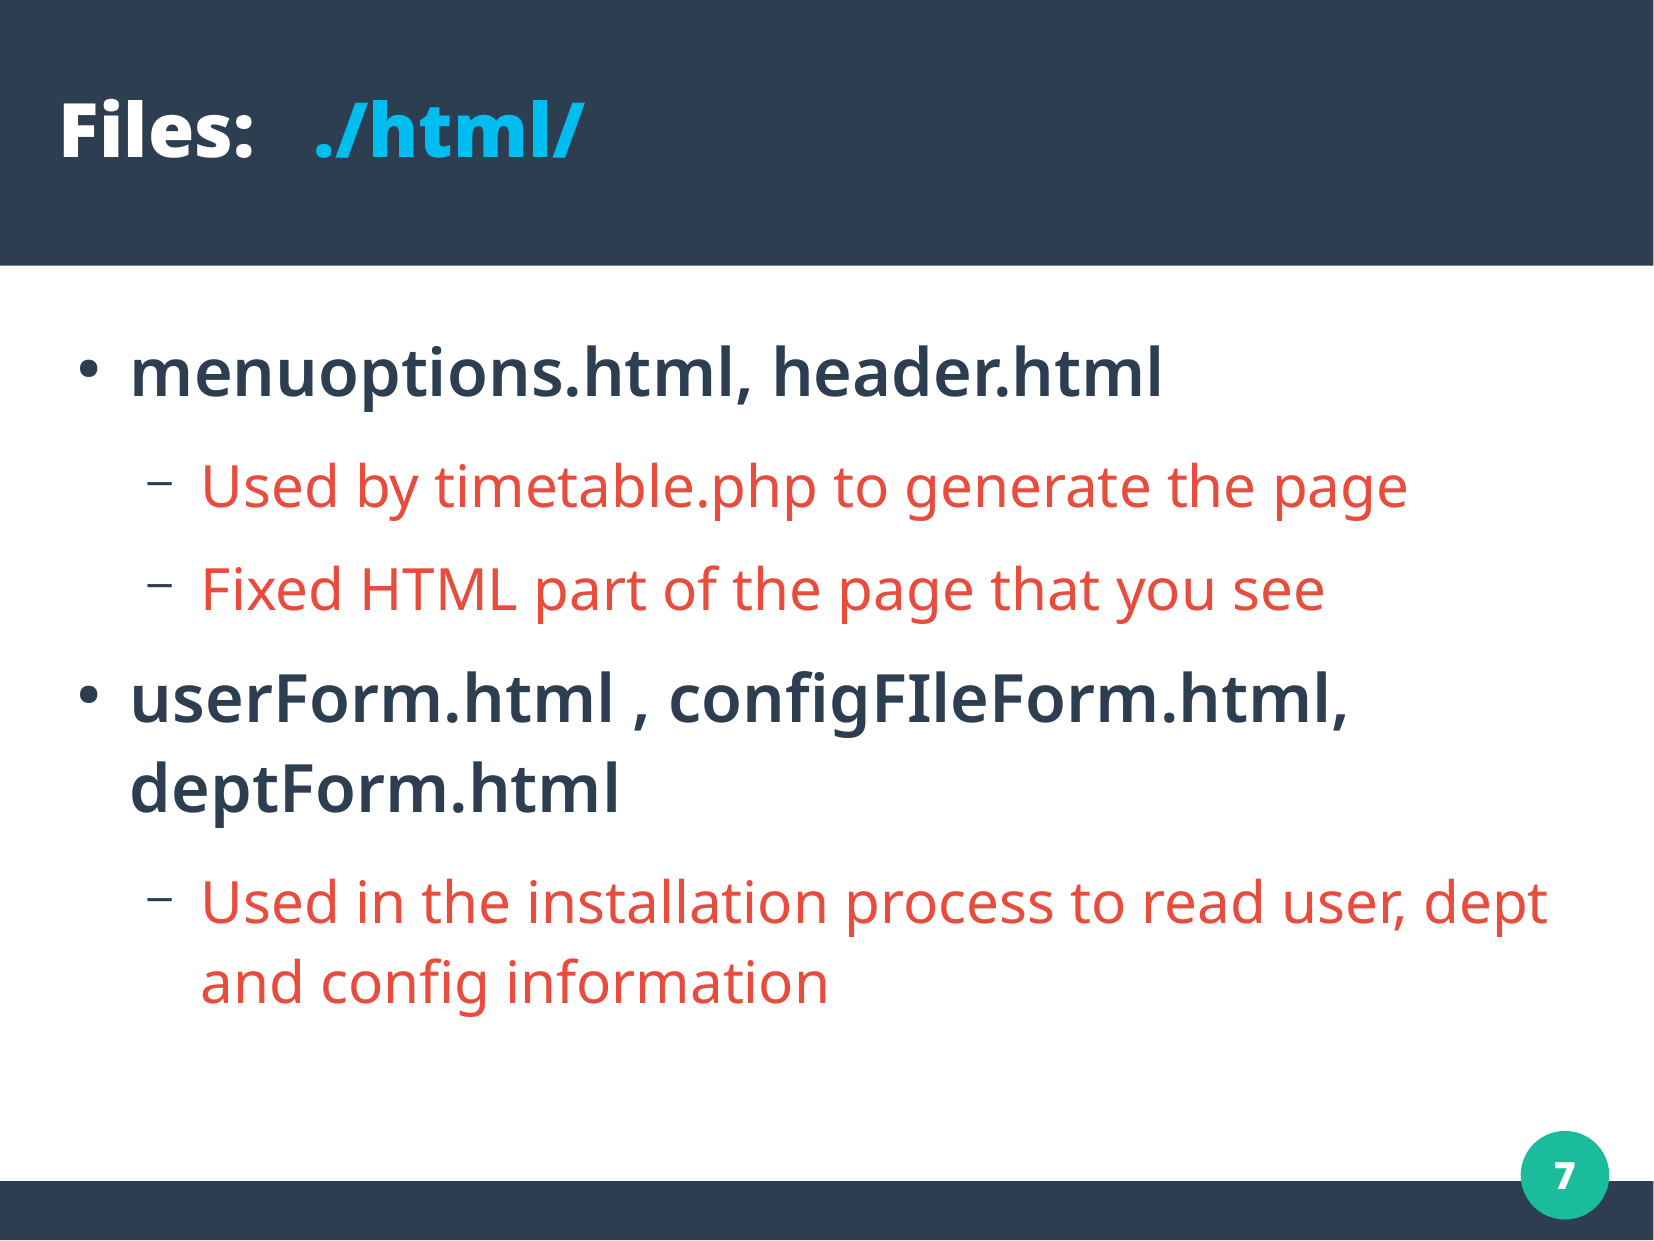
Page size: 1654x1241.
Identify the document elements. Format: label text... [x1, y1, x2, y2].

title Files: ./html/ [59, 49, 1595, 207]
list menuoptions.html, header.html Used by timetable.php to generate the page Fixed HTML part of the page that you see userForm.html , configFIleForm.html, deptForm.html Used in the installation process to read user, dept and config information [59, 324, 1595, 1152]
